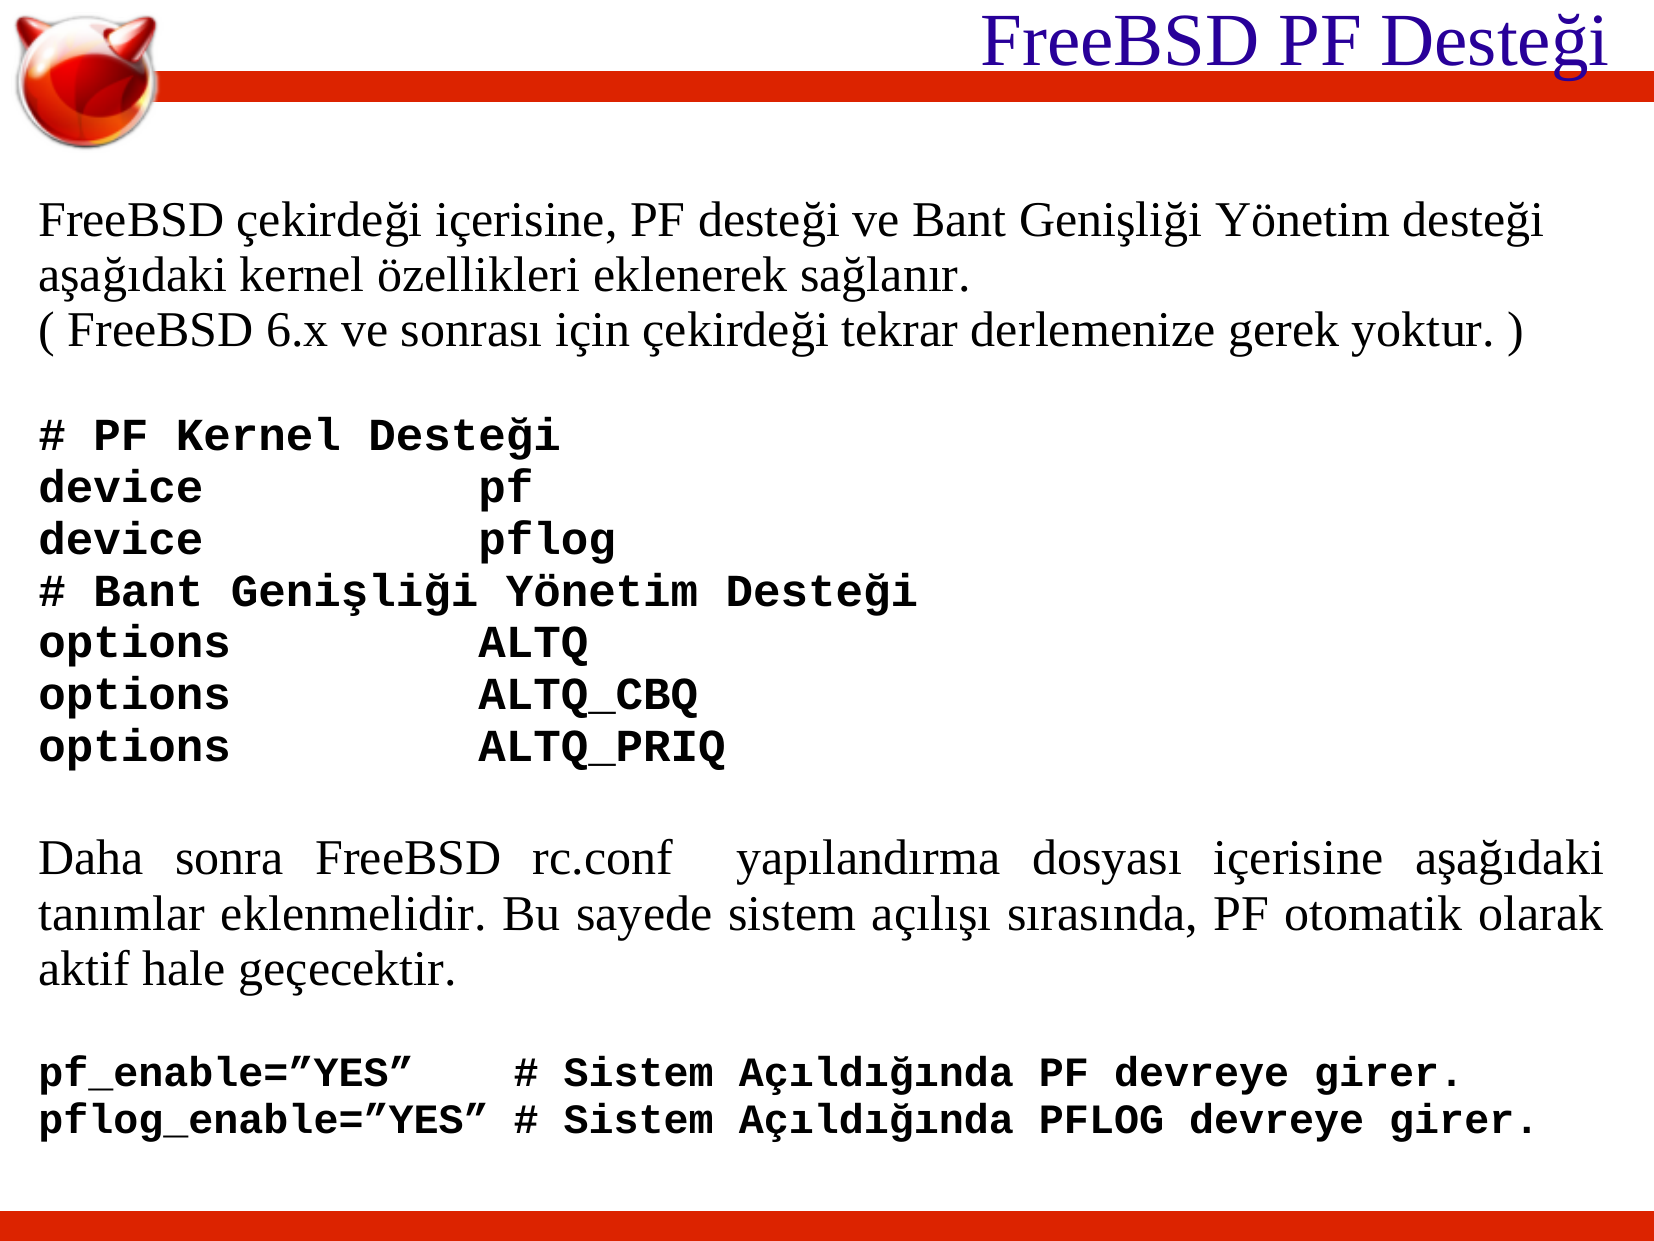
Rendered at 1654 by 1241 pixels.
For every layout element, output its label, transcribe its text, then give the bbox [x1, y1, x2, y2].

text_box FreeBSD çekirdeği içerisine, PF desteği ve Bant Genişliği Yönetim desteği aşağıdaki kernel özellikleri eklenerek sağlanır. ( FreeBSD 6.x ve sonrası için çekirdeği tekrar derlemenize gerek yoktur. ) # PF Kernel Desteği device pf device pflog # Bant Genişliği Yönetim Desteği options ALTQ options ALTQ_CBQ options ALTQ_PRIQ Daha sonra FreeBSD rc.conf yapılandırma dosyası içerisine aşağıdaki tanımlar eklenmelidir. Bu sayede sistem açılışı sırasında, PF otomatik olarak aktif hale geçecektir. pf_enable=”YES” # Sistem Açıldığında PF devreye girer. pflog_enable=”YES” # Sistem Açıldığında PFLOG devreye girer. [38, 191, 1606, 1156]
text_box [0, 1211, 1654, 1241]
text_box FreeBSD PF Desteği [714, 0, 1648, 83]
picture [10, 11, 165, 153]
text_box [165, 71, 1654, 102]
